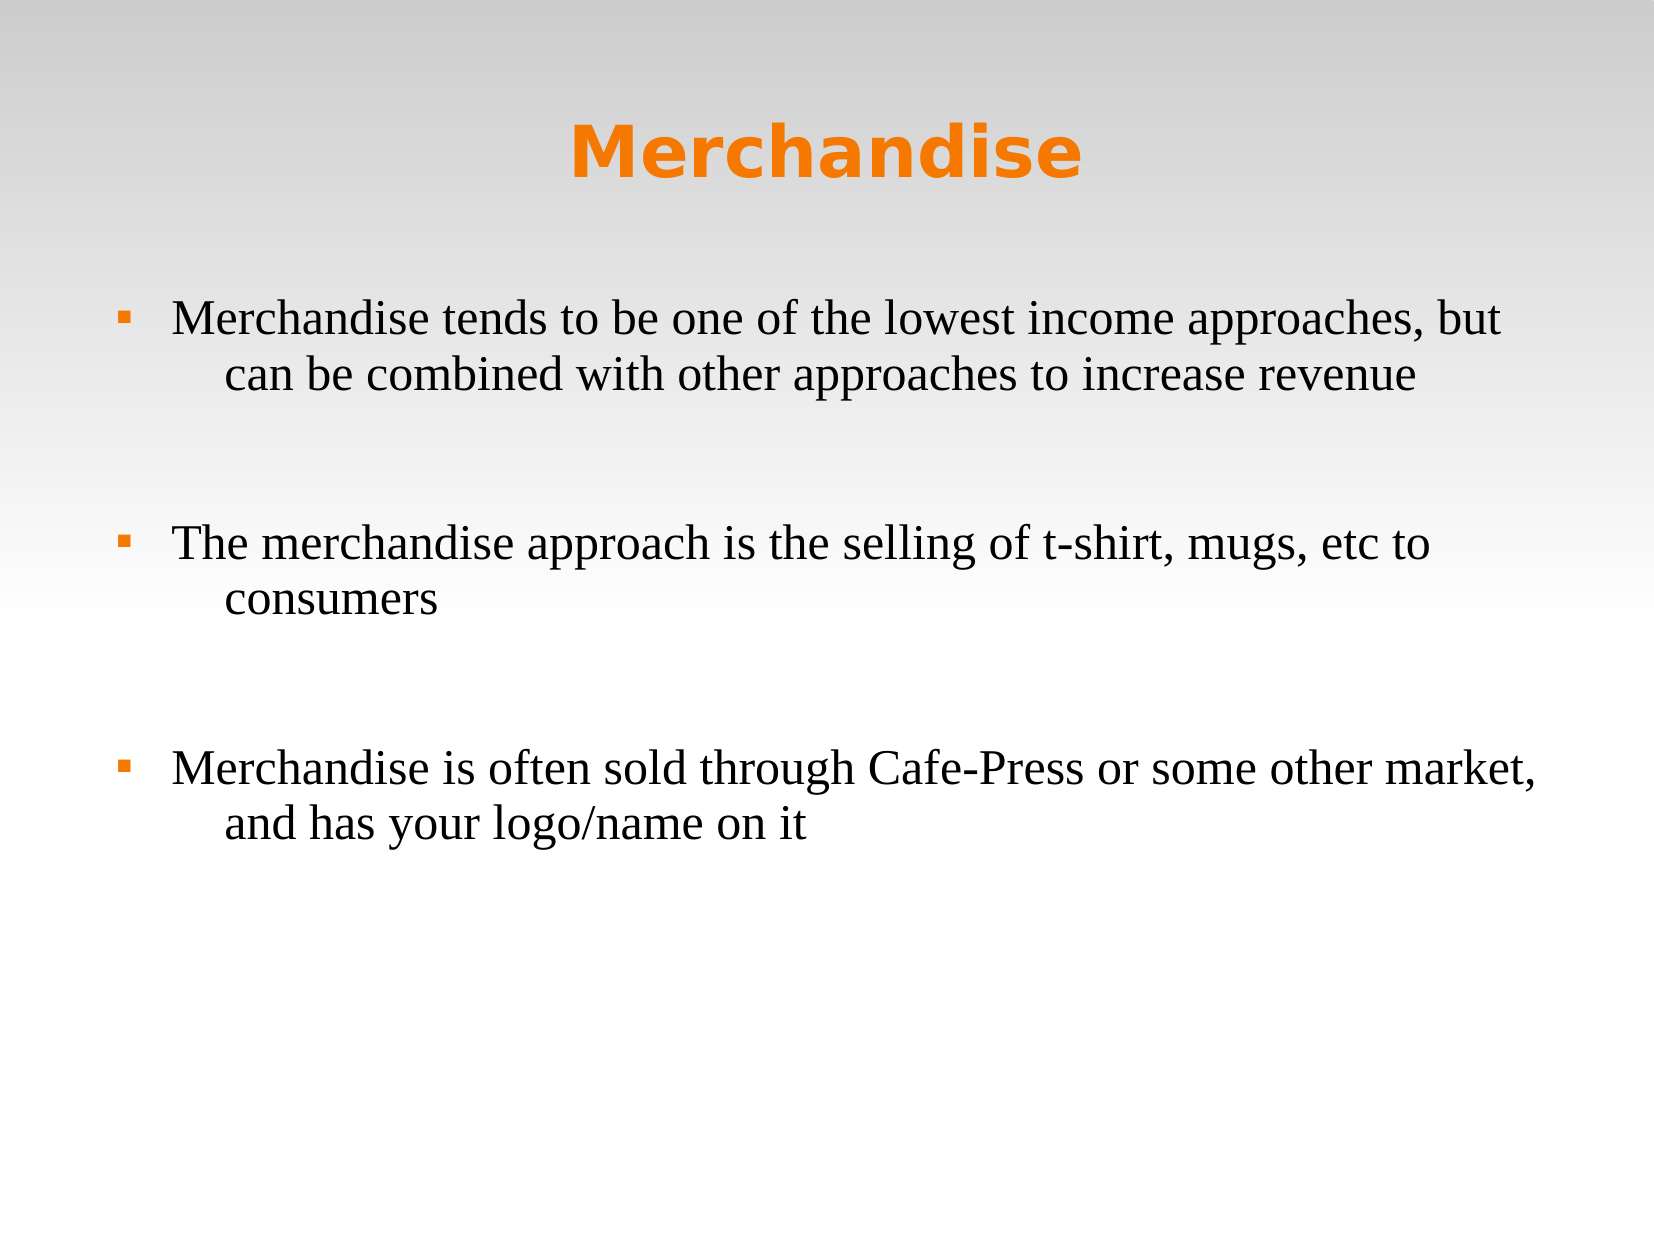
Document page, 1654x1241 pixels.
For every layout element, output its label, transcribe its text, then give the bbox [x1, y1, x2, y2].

list Merchandise tends to be one of the lowest income approaches, but can be combined with other approaches to increase revenue The merchandise approach is the selling of t-shirt, mugs, etc to consumers Merchandise is often sold through Cafe-Press or some other market, and has your logo/name on it [82, 290, 1571, 1109]
title Merchandise [82, 49, 1571, 257]
